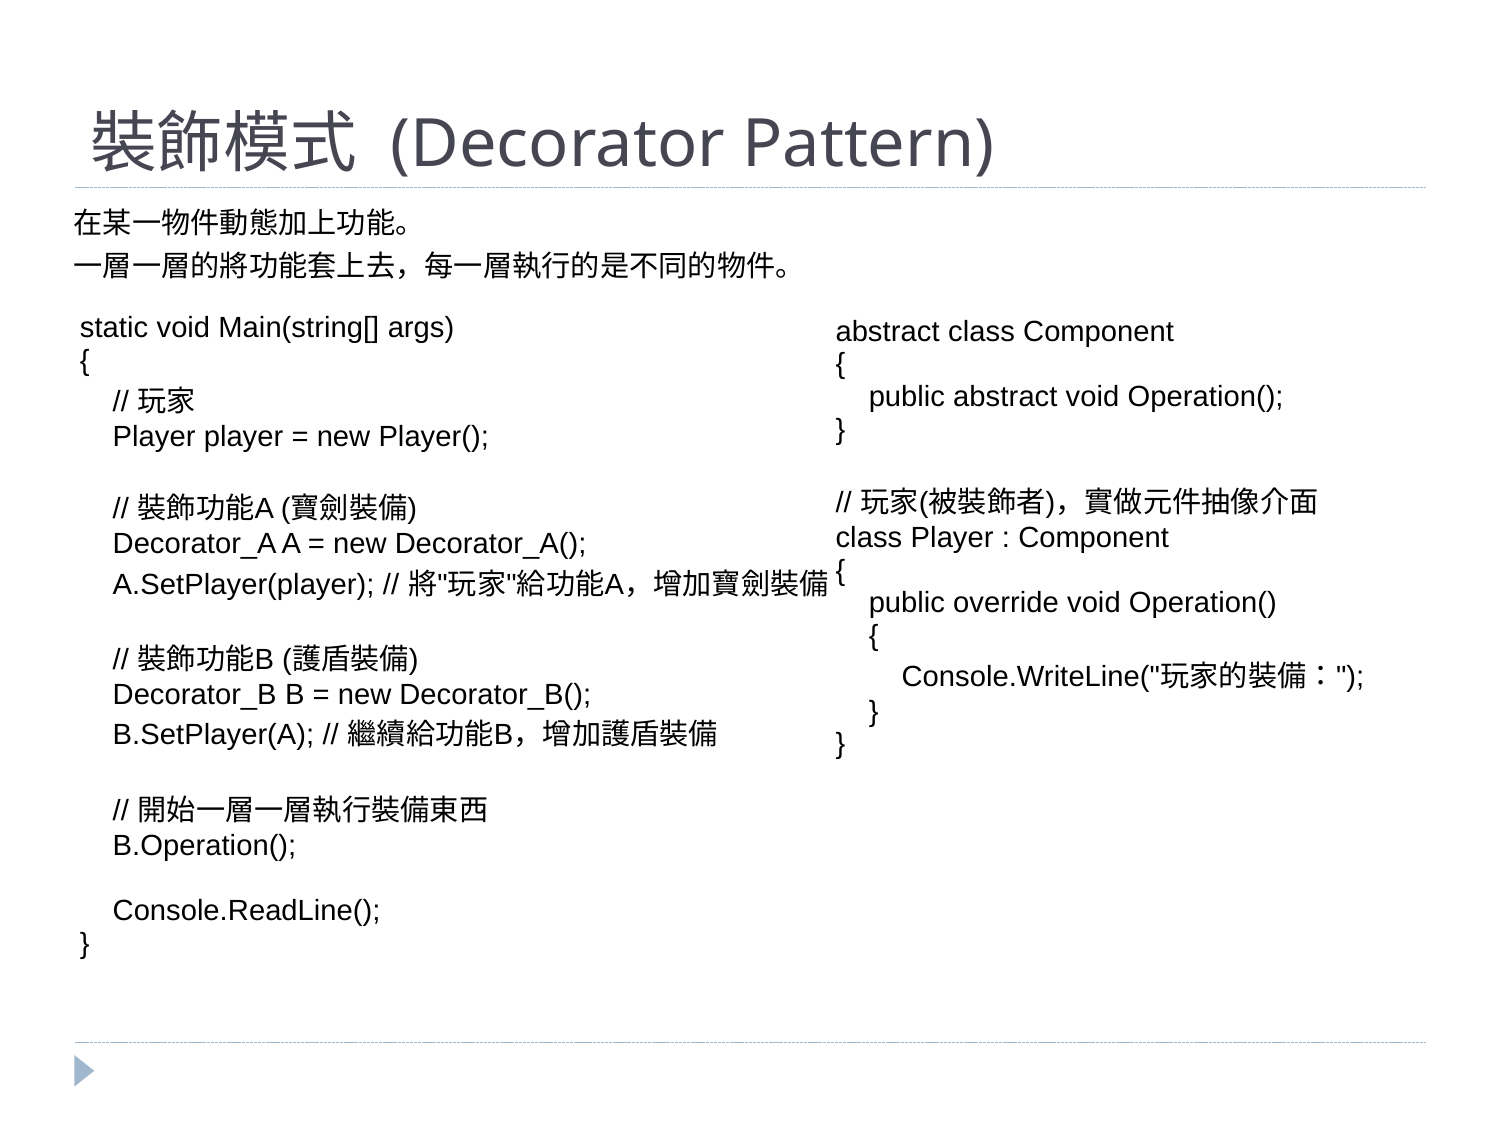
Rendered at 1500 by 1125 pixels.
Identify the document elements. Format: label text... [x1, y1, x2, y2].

text_box abstract class Component { public abstract void Operation(); } // 玩家(被裝飾者)，實做元件抽像介面 class Player : Component { public override void Operation() { Console.WriteLine("玩家的裝備："); } } [820, 307, 1406, 1091]
text_box static void Main(string[] args) { // 玩家 Player player = new Player(); // 裝飾功能A (寶劍裝備) Decorator_A A = new Decorator_A(); A.SetPlayer(player); // 將"玩家"給功能A，增加寶劍裝備 // 裝飾功能B (護盾裝備) Decorator_B B = new Decorator_B(); B.SetPlayer(A); // 繼續給功能B，增加護盾裝備 // 開始一層一層執行裝備東西 B.Operation(); Console.ReadLine(); } [65, 304, 851, 1088]
title 裝飾模式 (Decorator Pattern) [75, 25, 1426, 188]
text_box 在某一物件動態加上功能。 一層一層的將功能套上去，每一層執行的是不同的物件。 [59, 192, 1323, 272]
